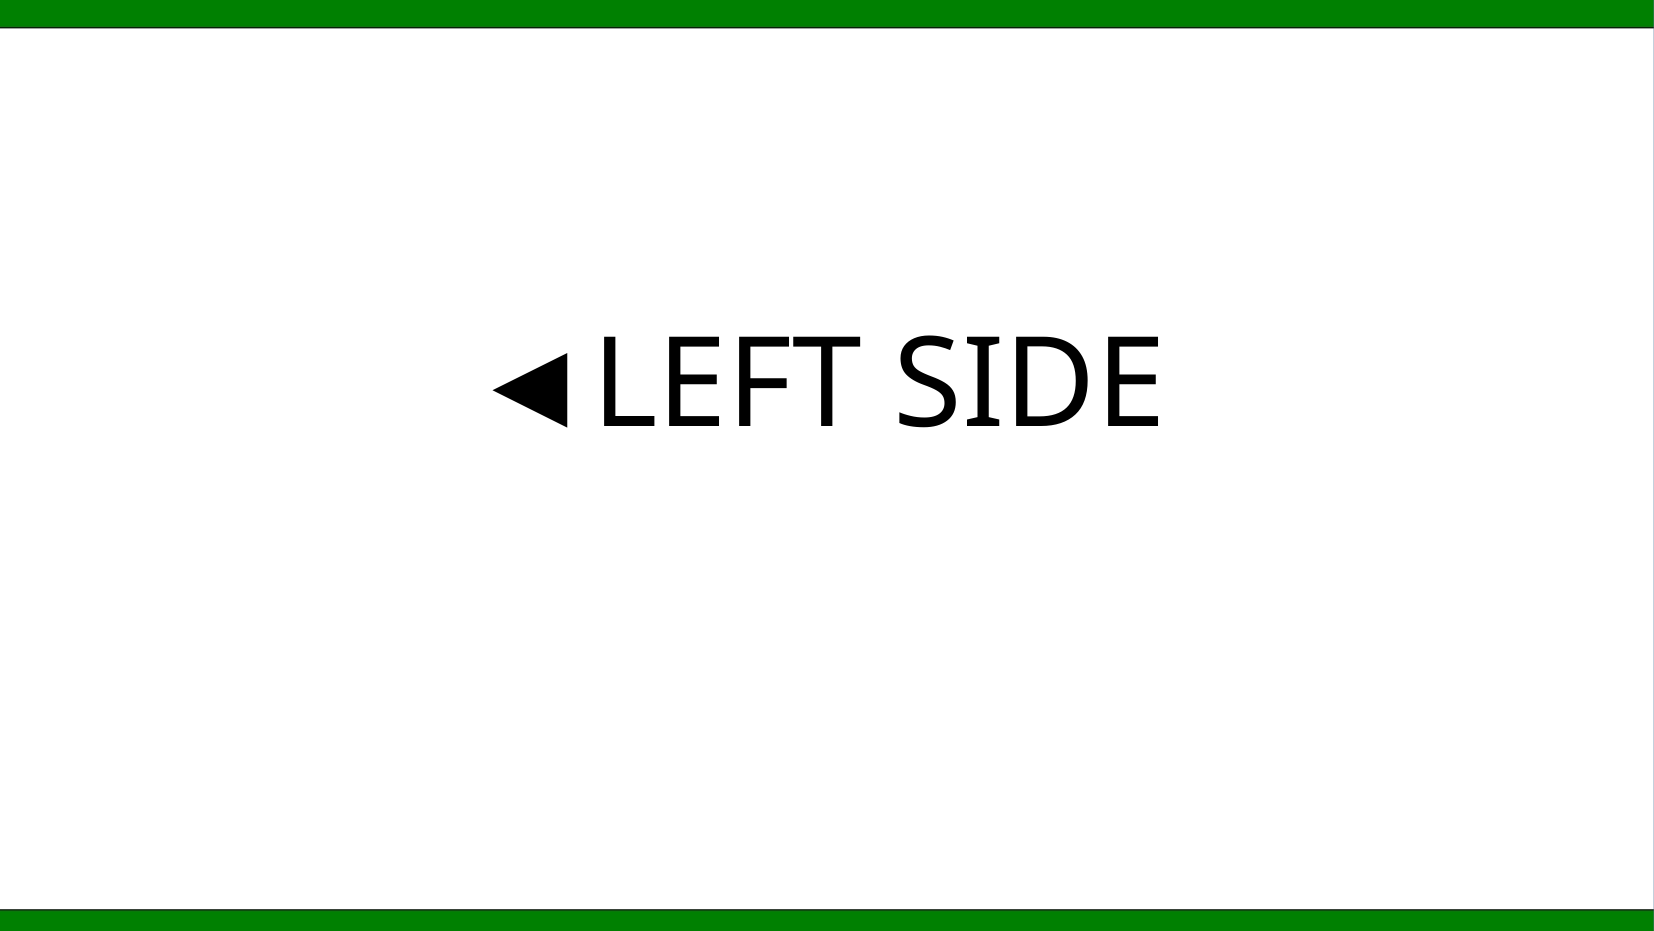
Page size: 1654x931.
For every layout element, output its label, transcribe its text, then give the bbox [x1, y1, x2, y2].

picture [0, 0, 1654, 931]
text_box ◄LEFT SIDE [255, 285, 1381, 582]
